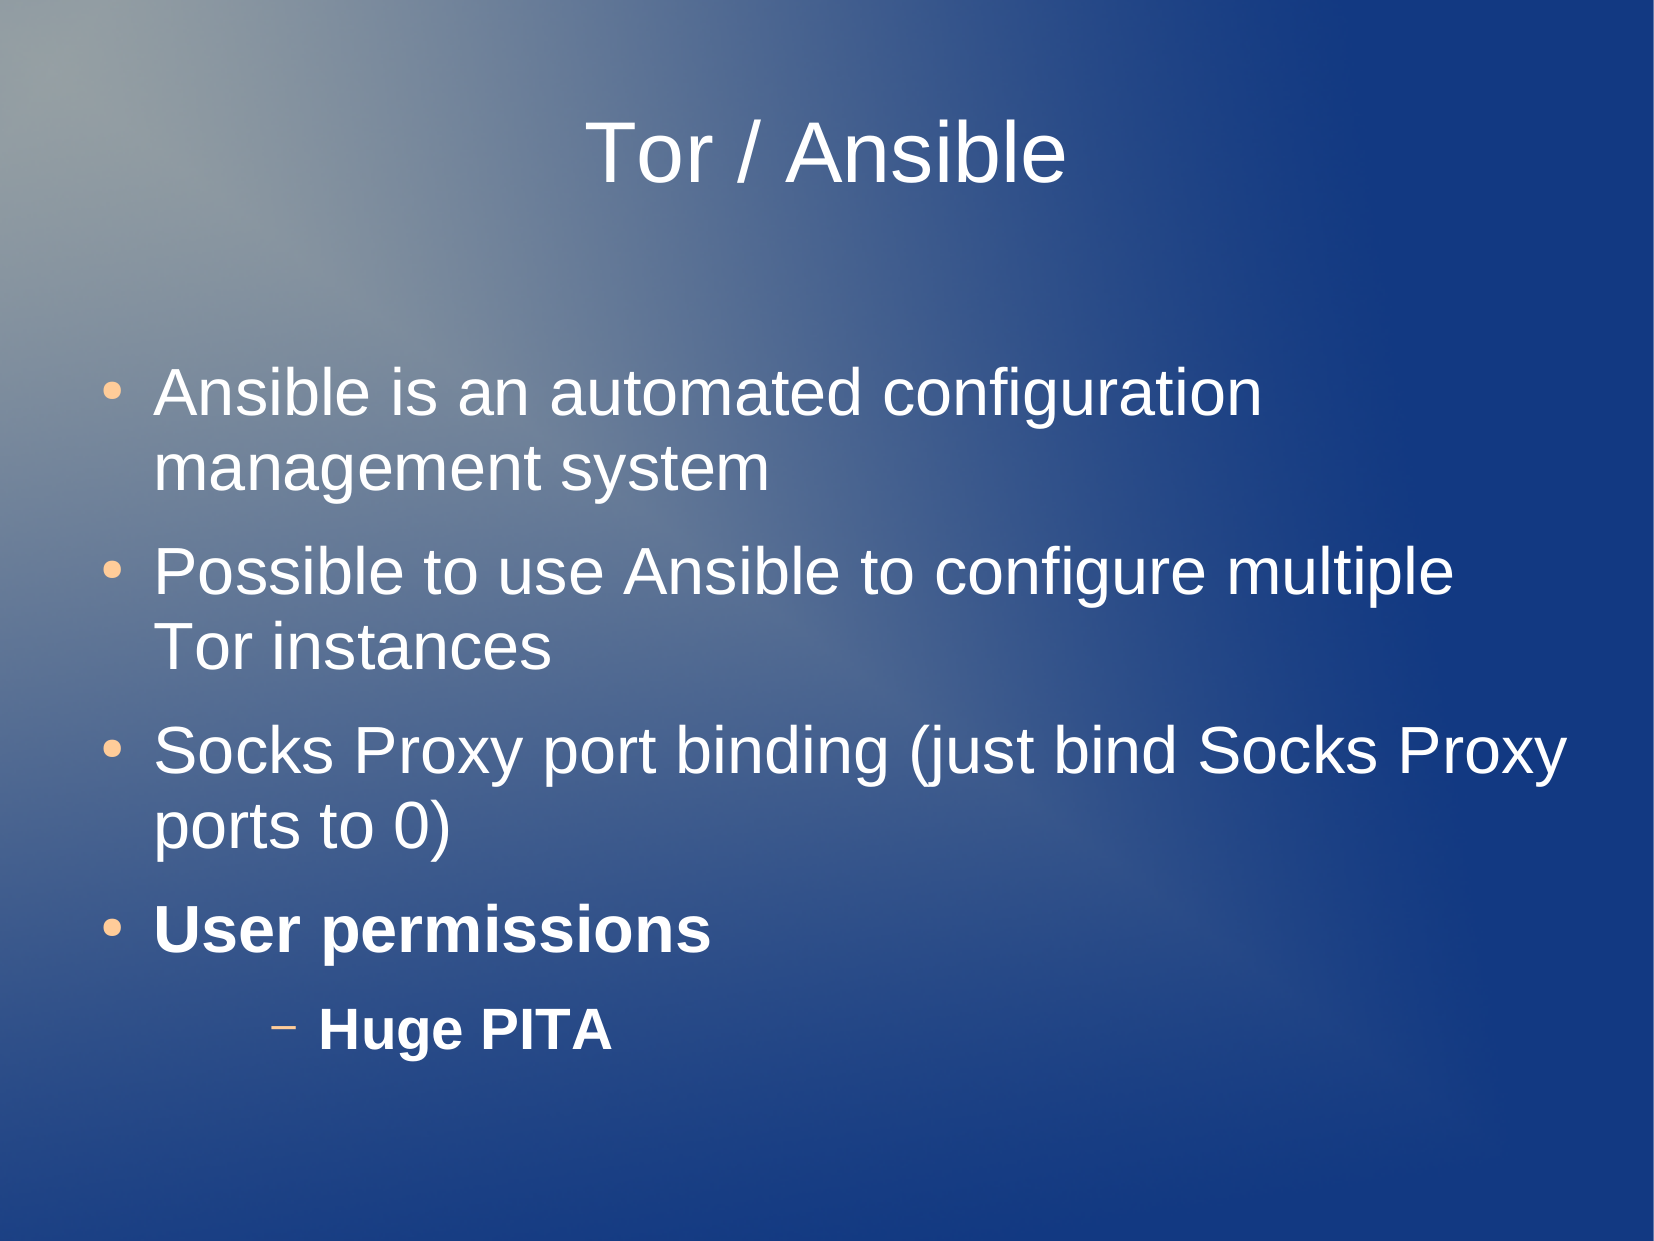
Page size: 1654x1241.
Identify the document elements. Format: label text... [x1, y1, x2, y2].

list Ansible is an automated configuration management system Possible to use Ansible to configure multiple Tor instances Socks Proxy port binding (just bind Socks Proxy ports to 0) User permissions Huge PITA [82, 355, 1571, 1075]
title Tor / Ansible [82, 49, 1571, 257]
picture [0, 0, 1654, 1241]
